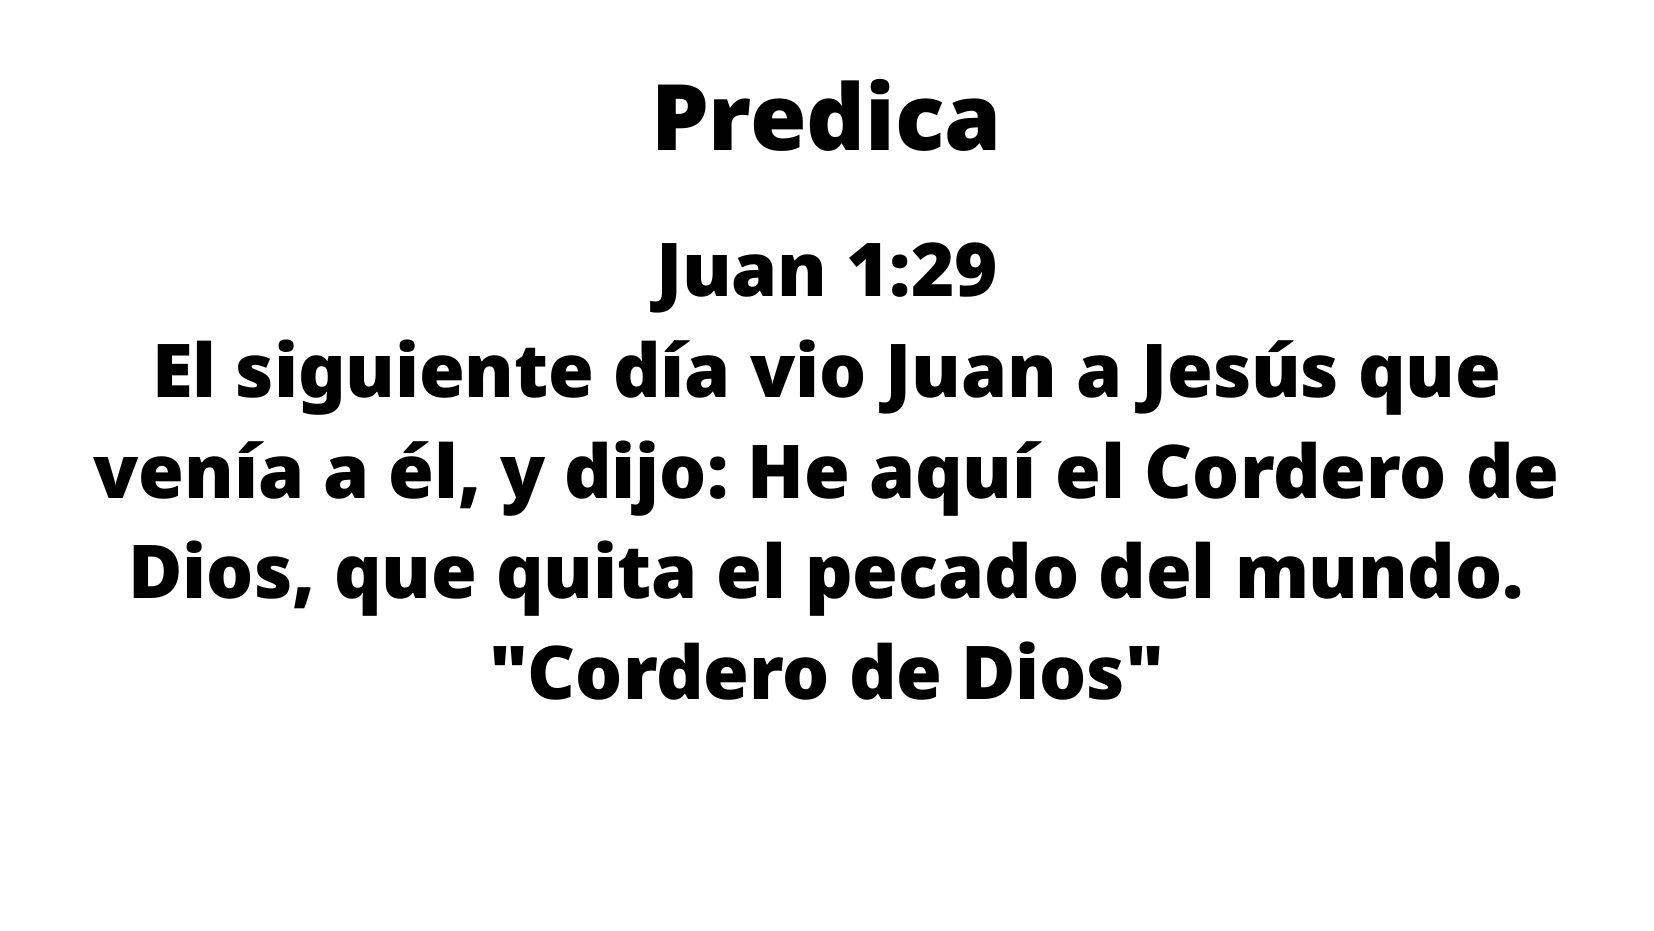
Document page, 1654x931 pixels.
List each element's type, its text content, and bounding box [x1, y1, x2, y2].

title Predica [82, 37, 1571, 193]
list Juan 1:29 El siguiente día vio Juan a Jesús que venía a él, y dijo: He aquí el Cordero de Dios, que quita el pecado del mundo. "Cordero de Dios" [82, 217, 1571, 758]
